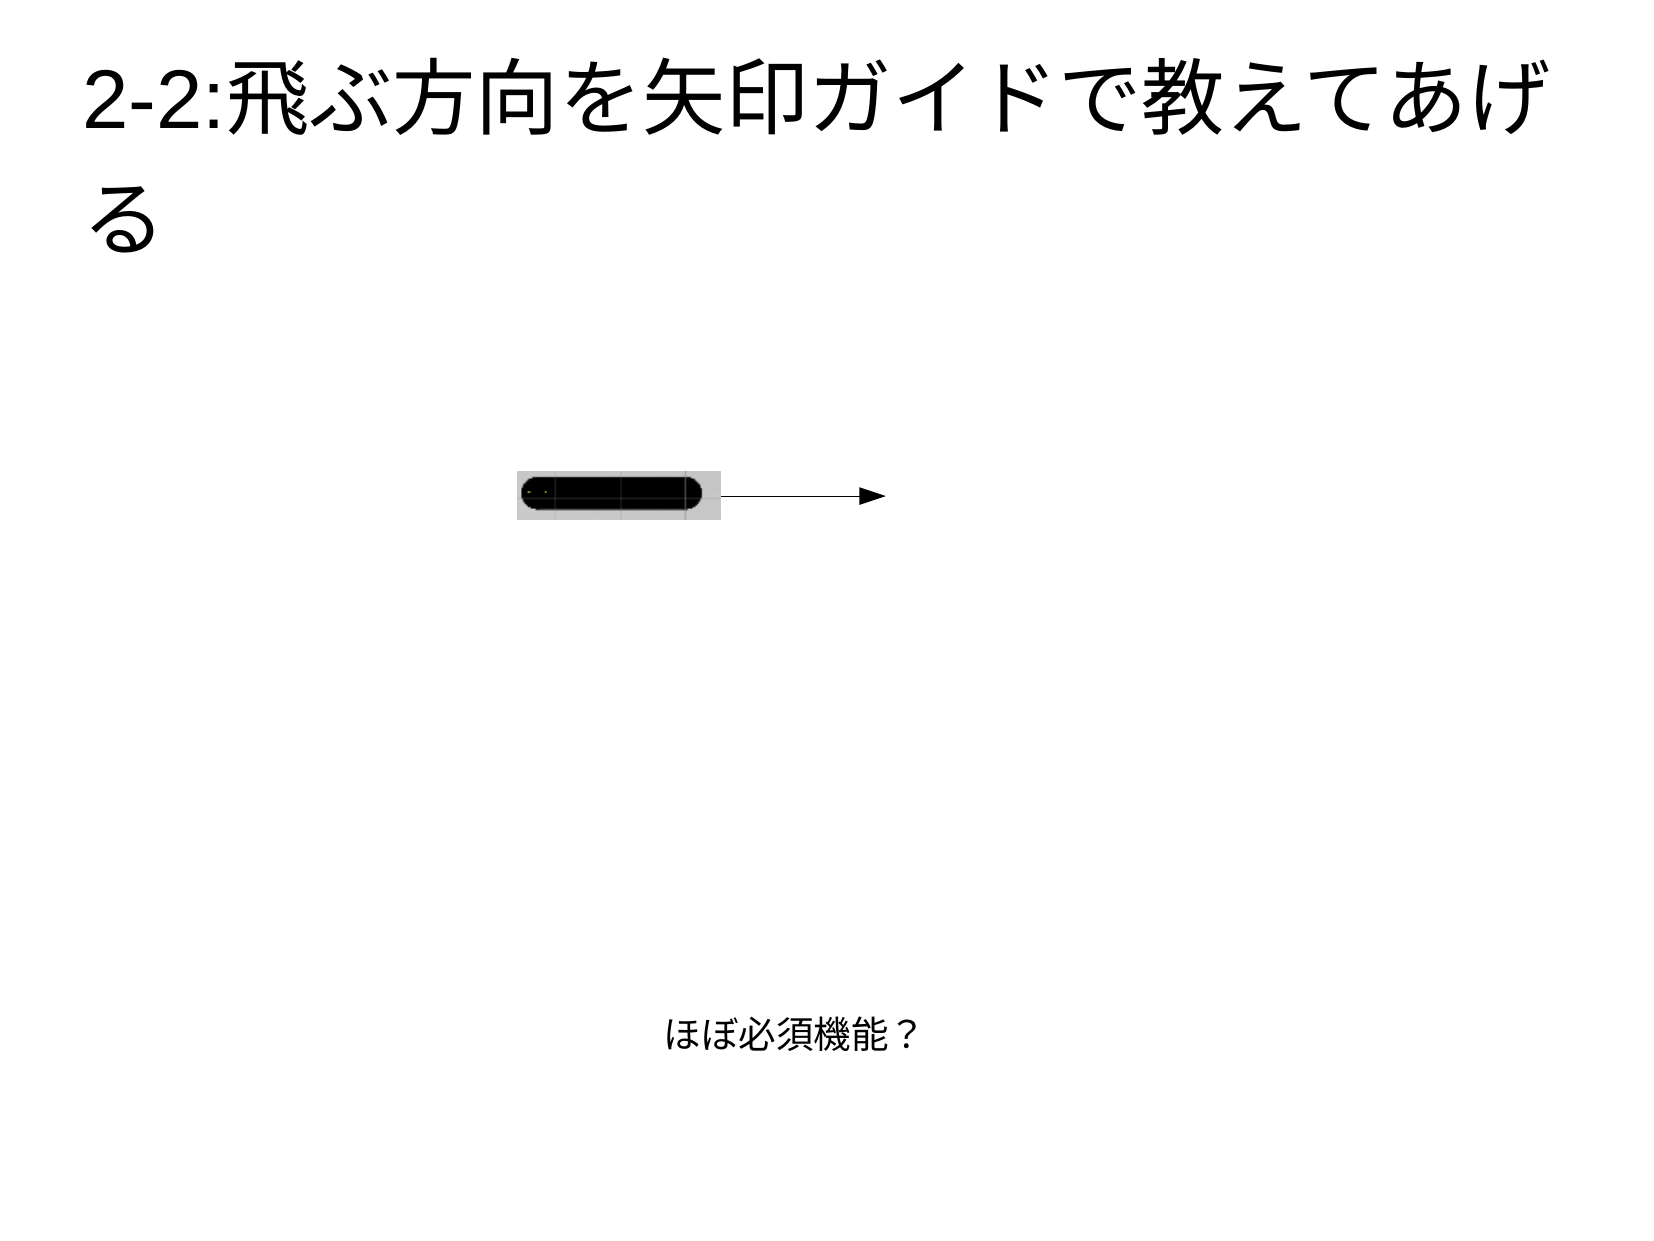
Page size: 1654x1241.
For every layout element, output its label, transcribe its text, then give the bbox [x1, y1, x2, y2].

title 2-2:飛ぶ方向を矢印ガイドで教えてあげる [82, 49, 1571, 257]
picture [517, 471, 721, 520]
text_box ほぼ必須機能？ [648, 997, 1040, 1170]
